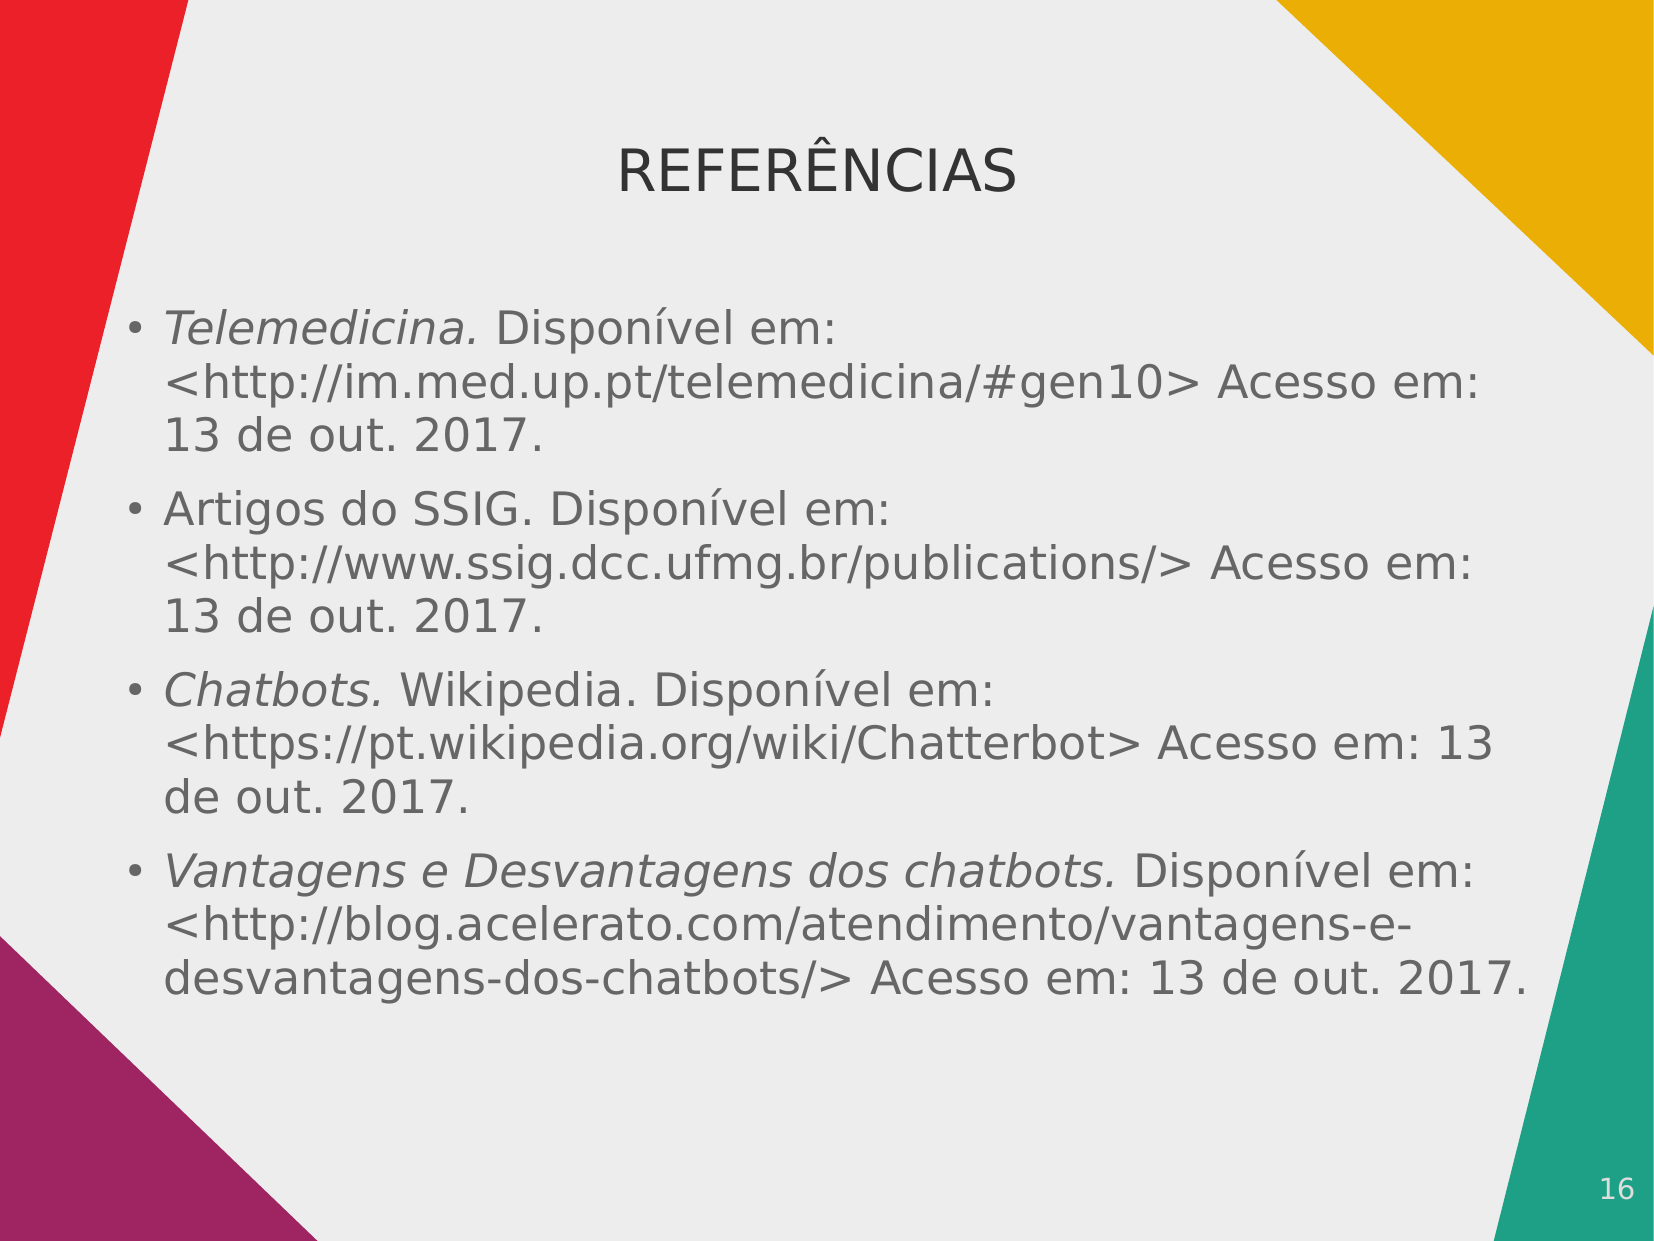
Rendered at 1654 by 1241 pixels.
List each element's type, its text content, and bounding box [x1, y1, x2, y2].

list Telemedicina. Disponível em: <http://im.med.up.pt/telemedicina/#gen10> Acesso em: 13 de out. 2017. Artigos do SSIG. Disponível em: <http://www.ssig.dcc.ufmg.br/publications/> Acesso em: 13 de out. 2017. Chatbots. Wikipedia. Disponível em: <https://pt.wikipedia.org/wiki/Chatterbot> Acesso em: 13 de out. 2017. Vantagens e Desvantagens dos chatbots. Disponível em: <http://blog.acelerato.com/atendimento/vantagens-e-desvantagens-dos-chatbots/> Acesso em: 13 de out. 2017. [114, 302, 1539, 1033]
title REFERÊNCIAS [114, 73, 1539, 271]
